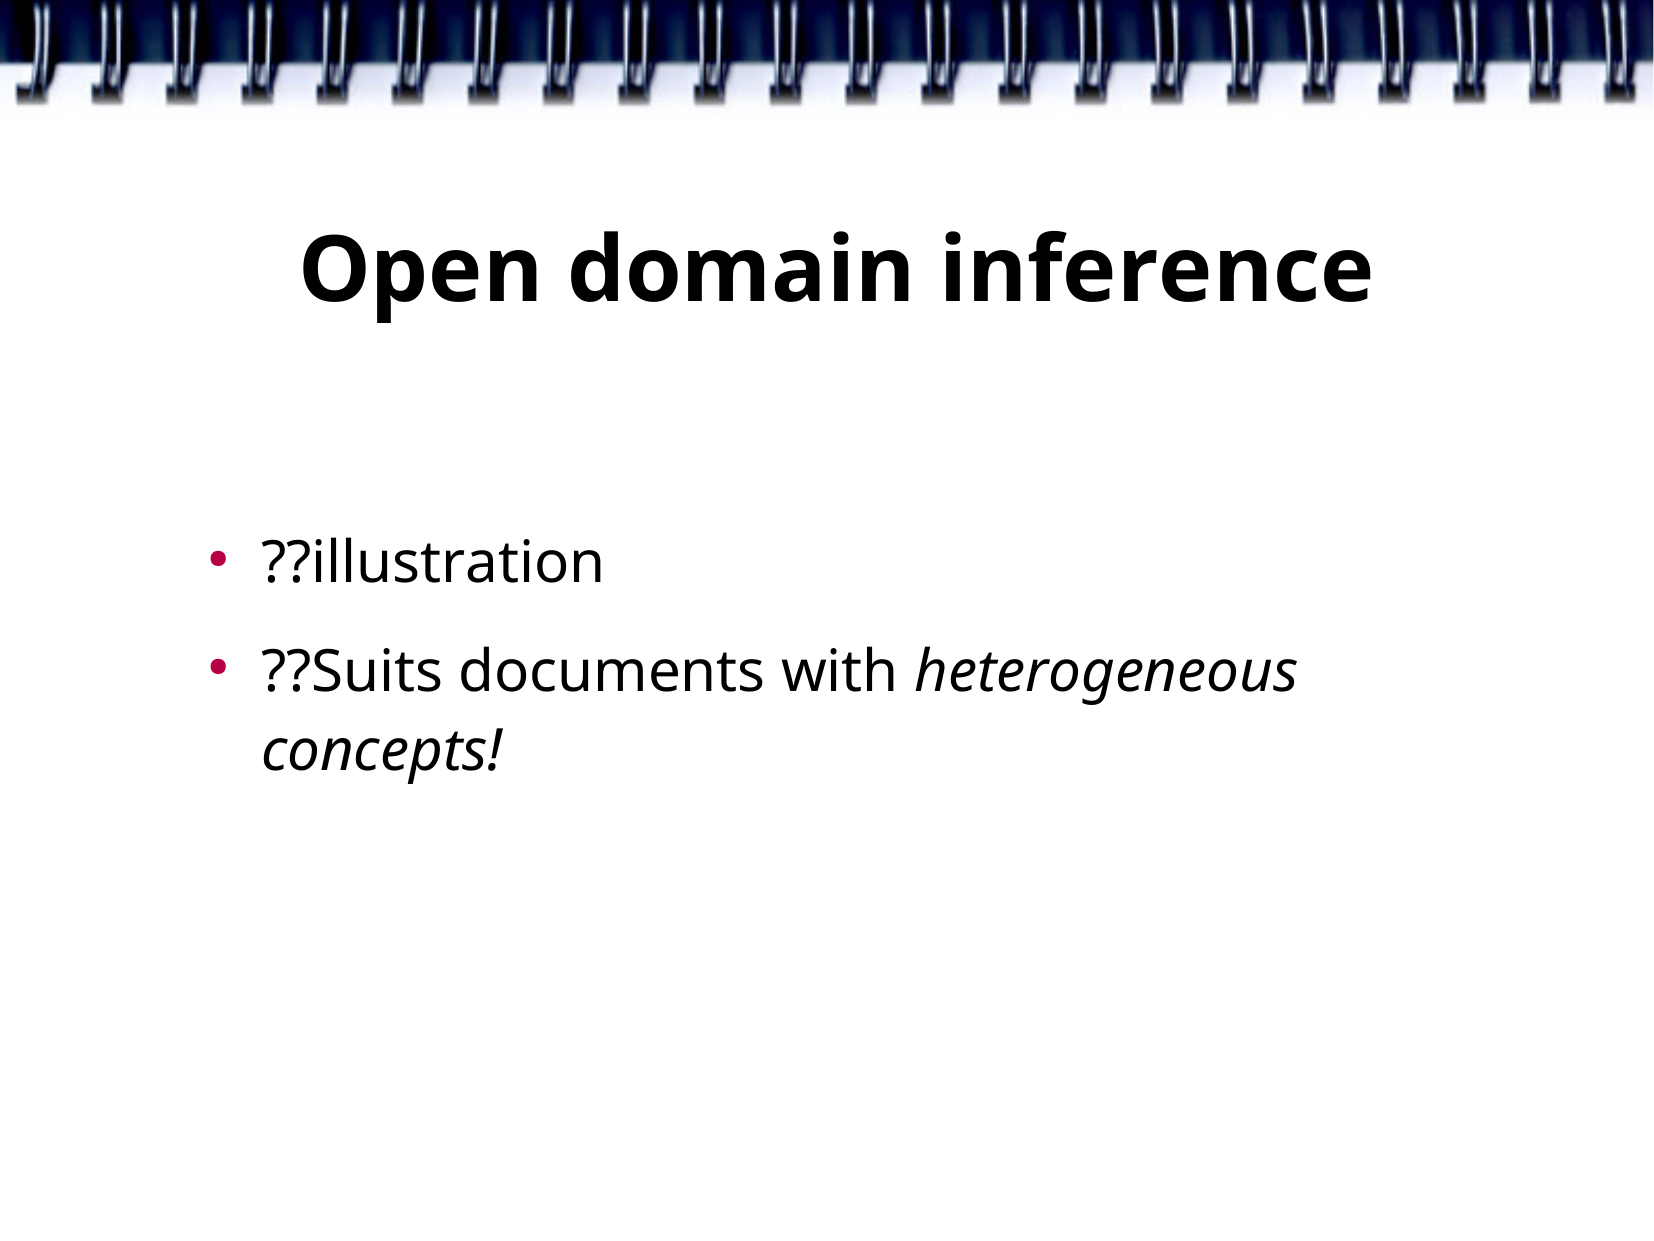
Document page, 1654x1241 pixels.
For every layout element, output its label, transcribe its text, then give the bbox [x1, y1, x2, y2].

picture [0, 0, 1654, 121]
title Open domain inference [139, 161, 1535, 370]
list ??illustration ??Suits documents with heterogeneous concepts! [190, 520, 1472, 1160]
